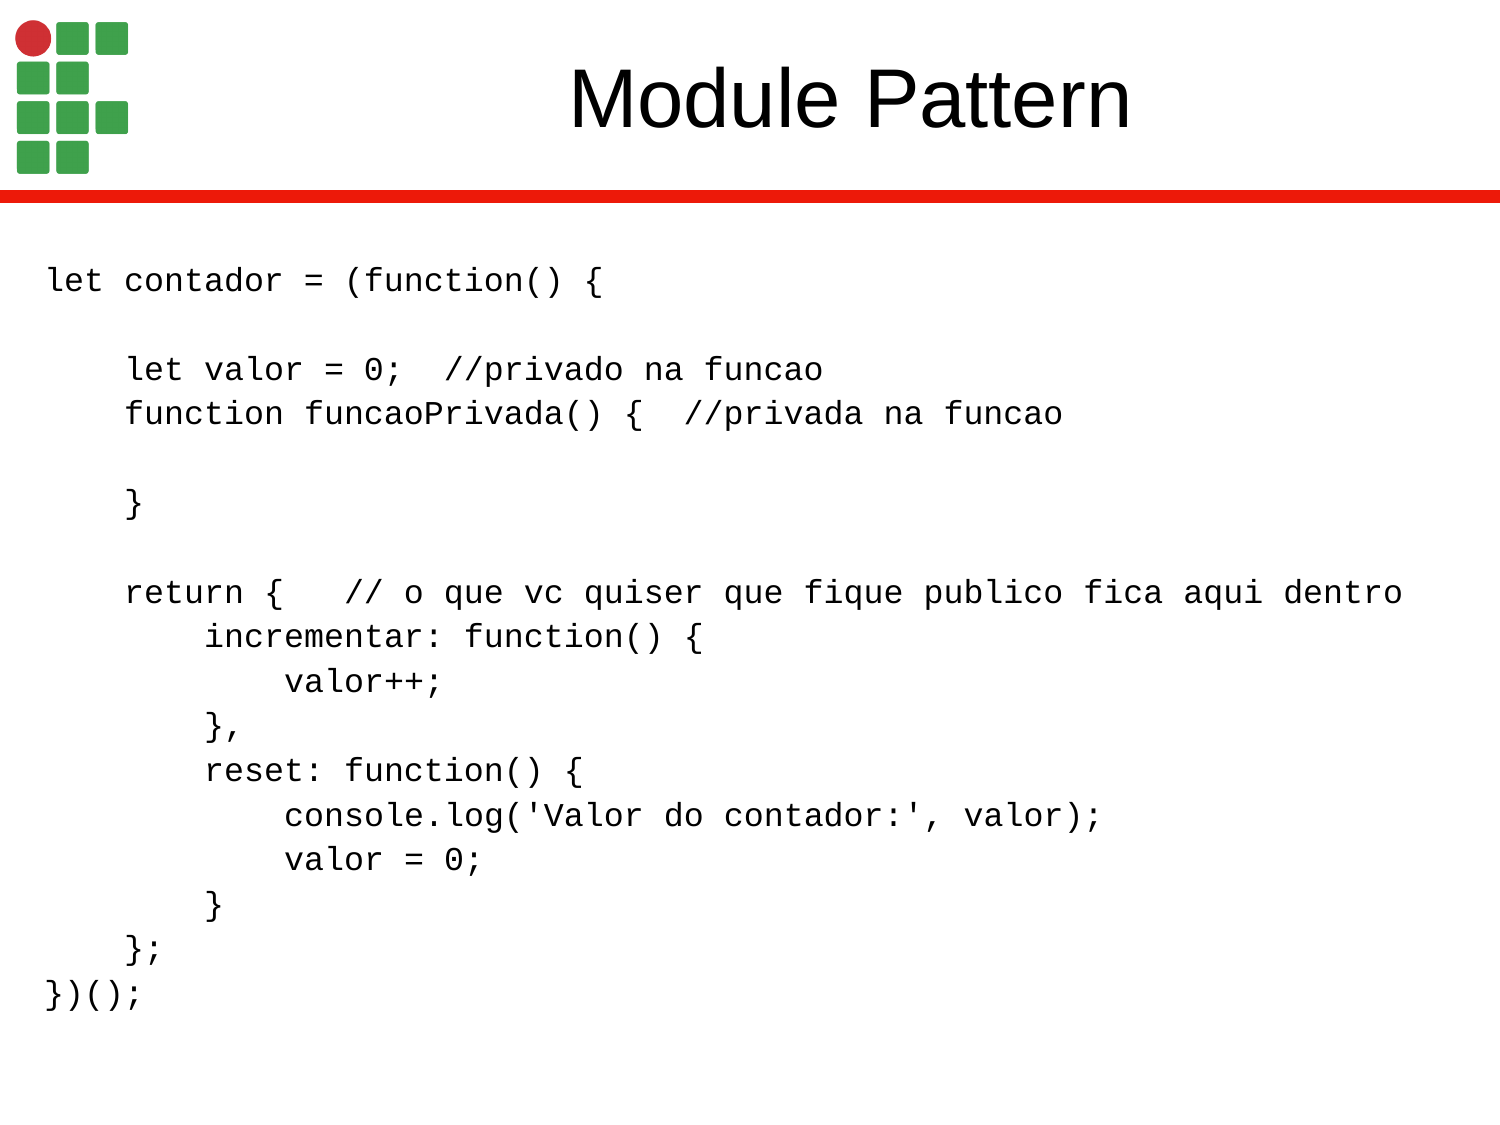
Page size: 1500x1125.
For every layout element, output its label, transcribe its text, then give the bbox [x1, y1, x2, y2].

title Module Pattern [230, 0, 1471, 202]
picture [14, 16, 130, 178]
list let contador = (function() { let valor = 0; //privado na funcao function funcaoPrivada() { //privada na funcao } return { // o que vc quiser que fique publico fica aqui dentro incrementar: function() { valor++; }, reset: function() { console.log('Valor do contador:', valor); valor = 0; } }; })(); [29, 207, 1471, 1087]
